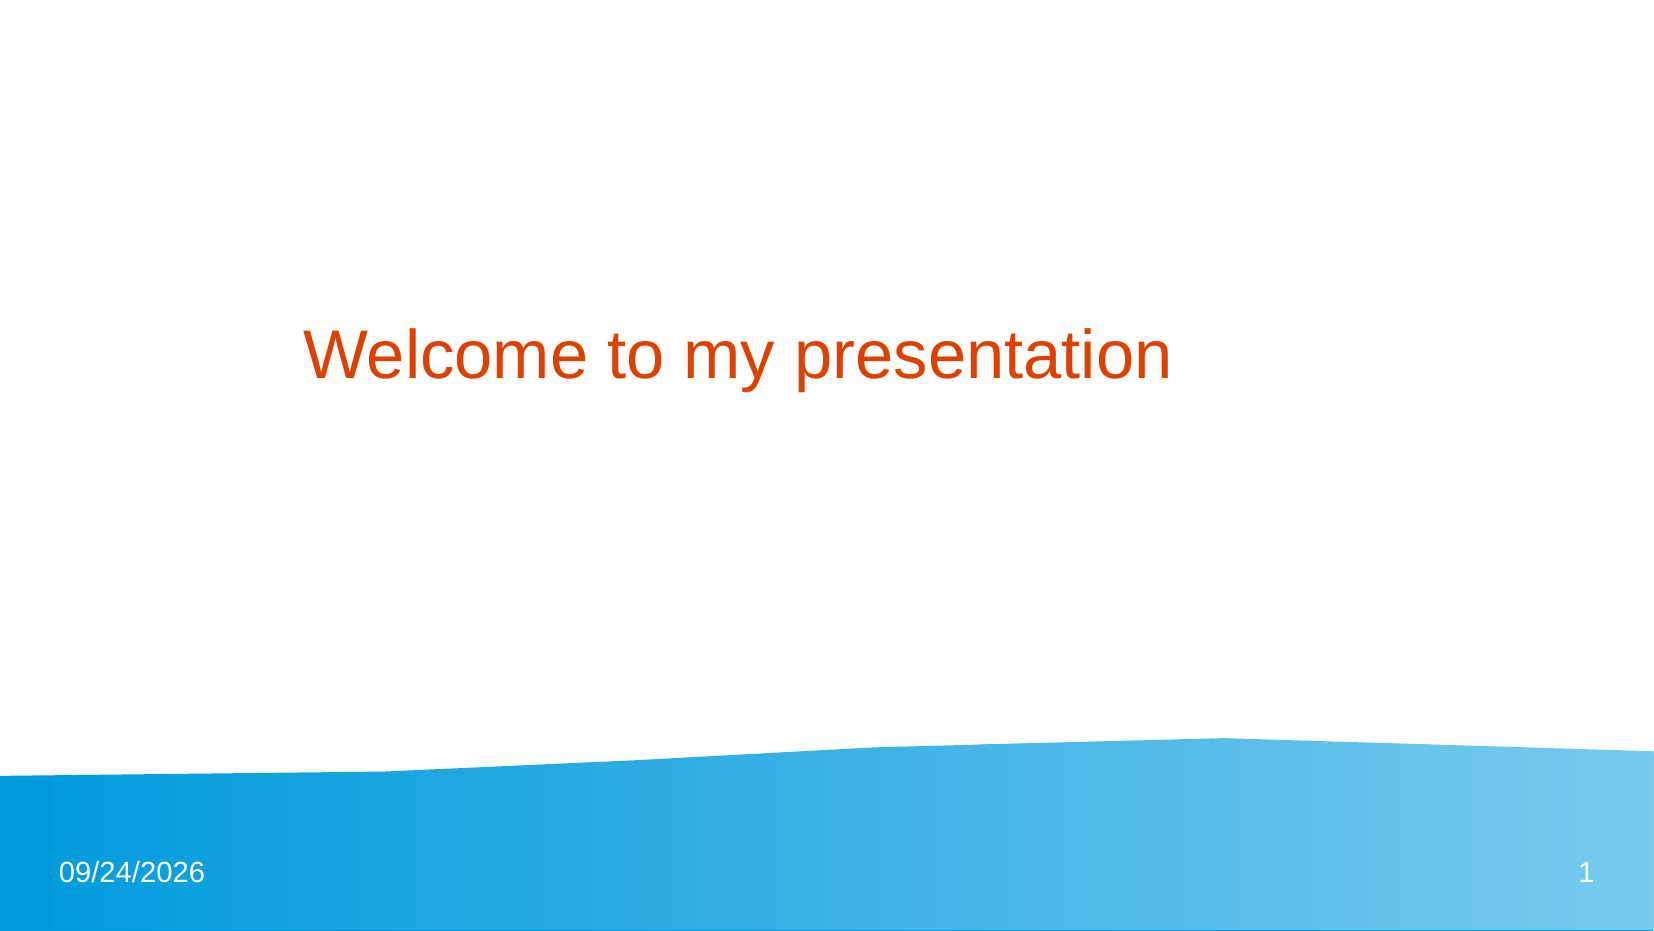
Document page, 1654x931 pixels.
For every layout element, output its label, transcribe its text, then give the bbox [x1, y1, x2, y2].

title Welcome to my presentation [0, 265, 1477, 443]
